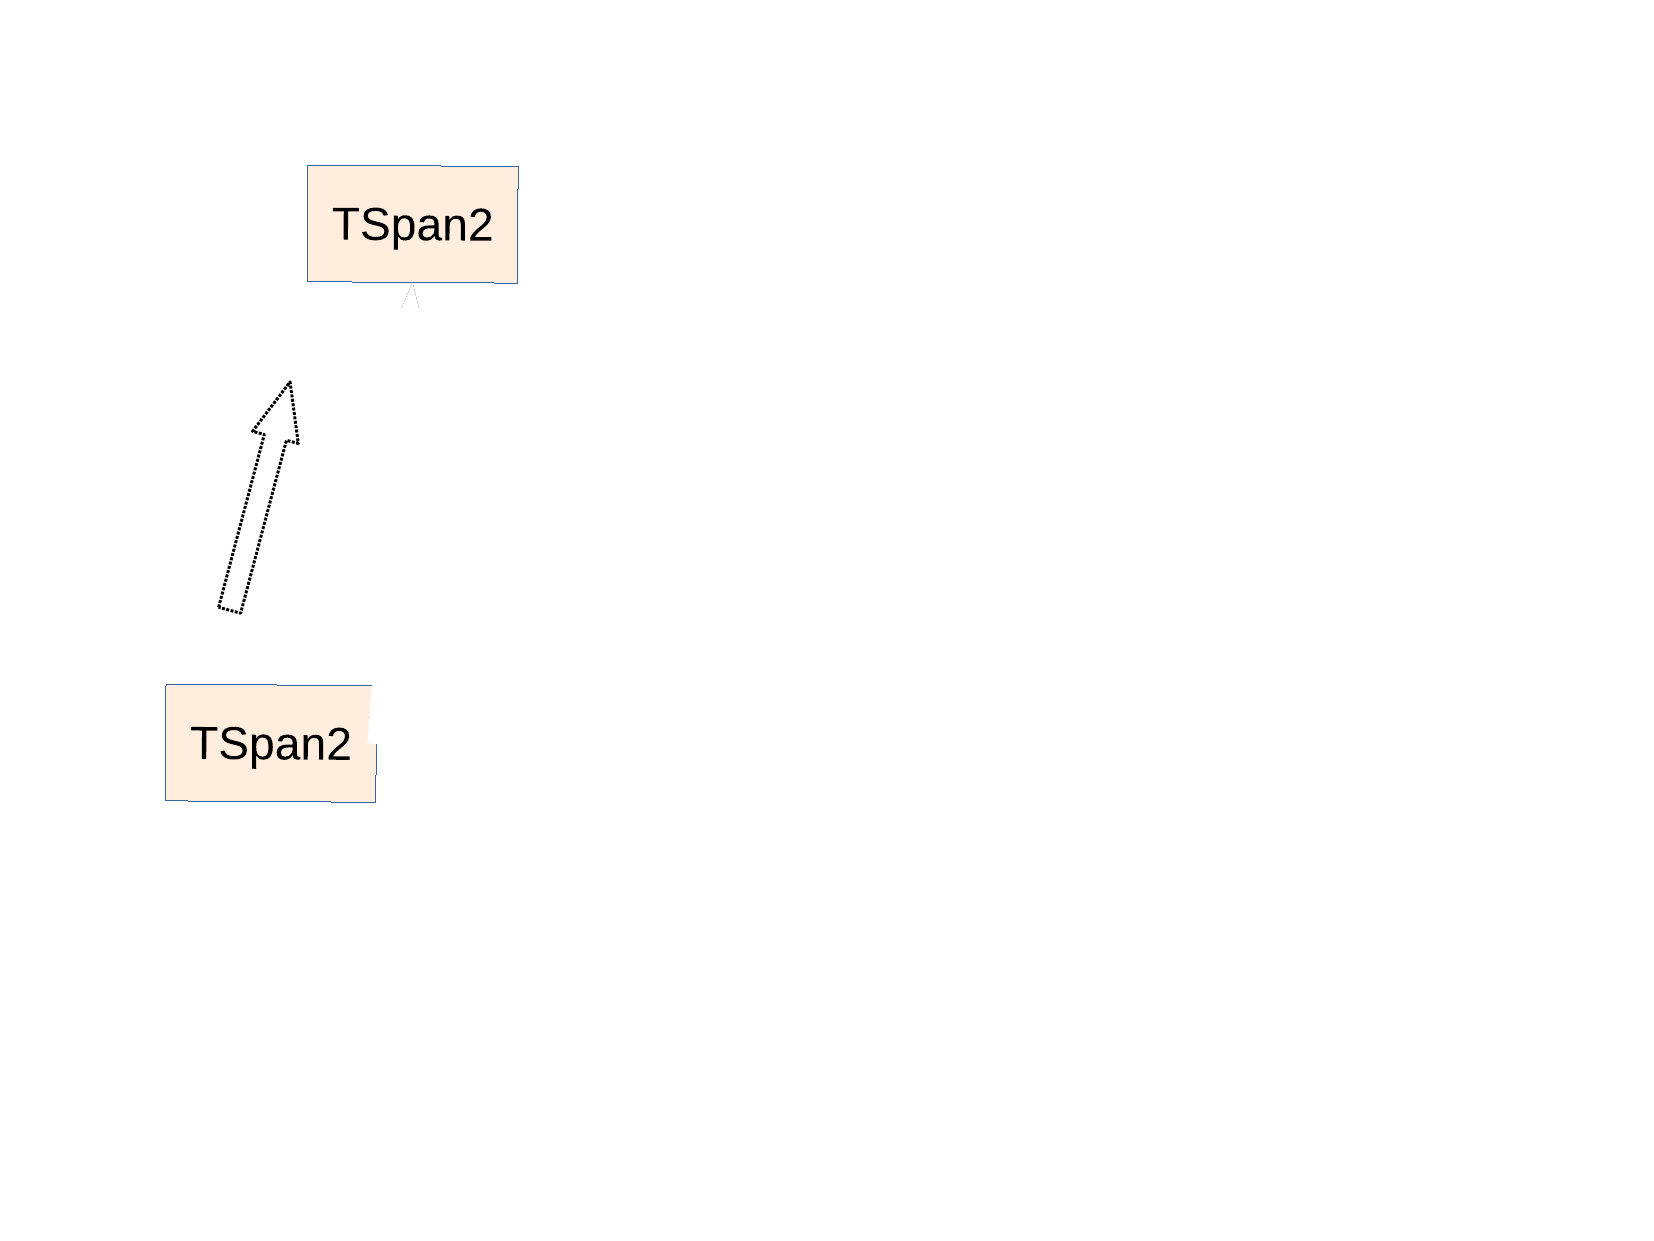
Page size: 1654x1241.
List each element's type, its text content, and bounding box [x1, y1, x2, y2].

text_box TSpan2 [307, 165, 519, 284]
text_box TSpan2 [165, 684, 377, 803]
text_box [218, 381, 299, 614]
